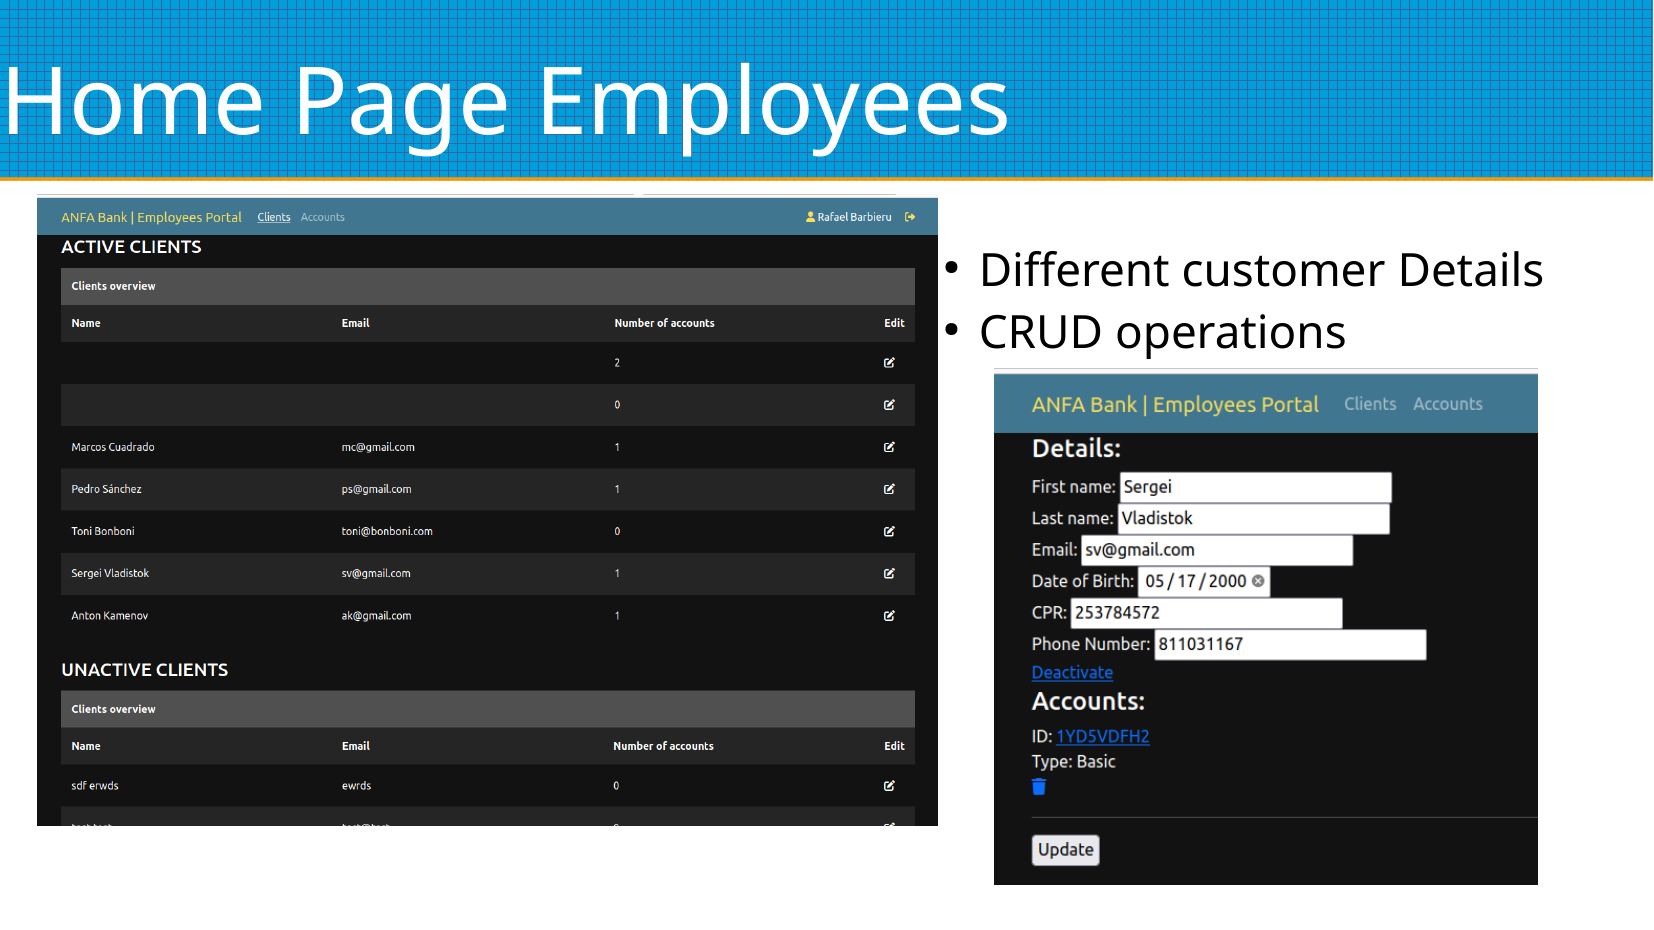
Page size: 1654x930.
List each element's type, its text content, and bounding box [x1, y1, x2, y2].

title Home Page Employees [0, 0, 1476, 163]
picture [37, 194, 938, 826]
text_box Different customer Details CRUD operations [938, 231, 1653, 369]
picture [994, 368, 1538, 885]
